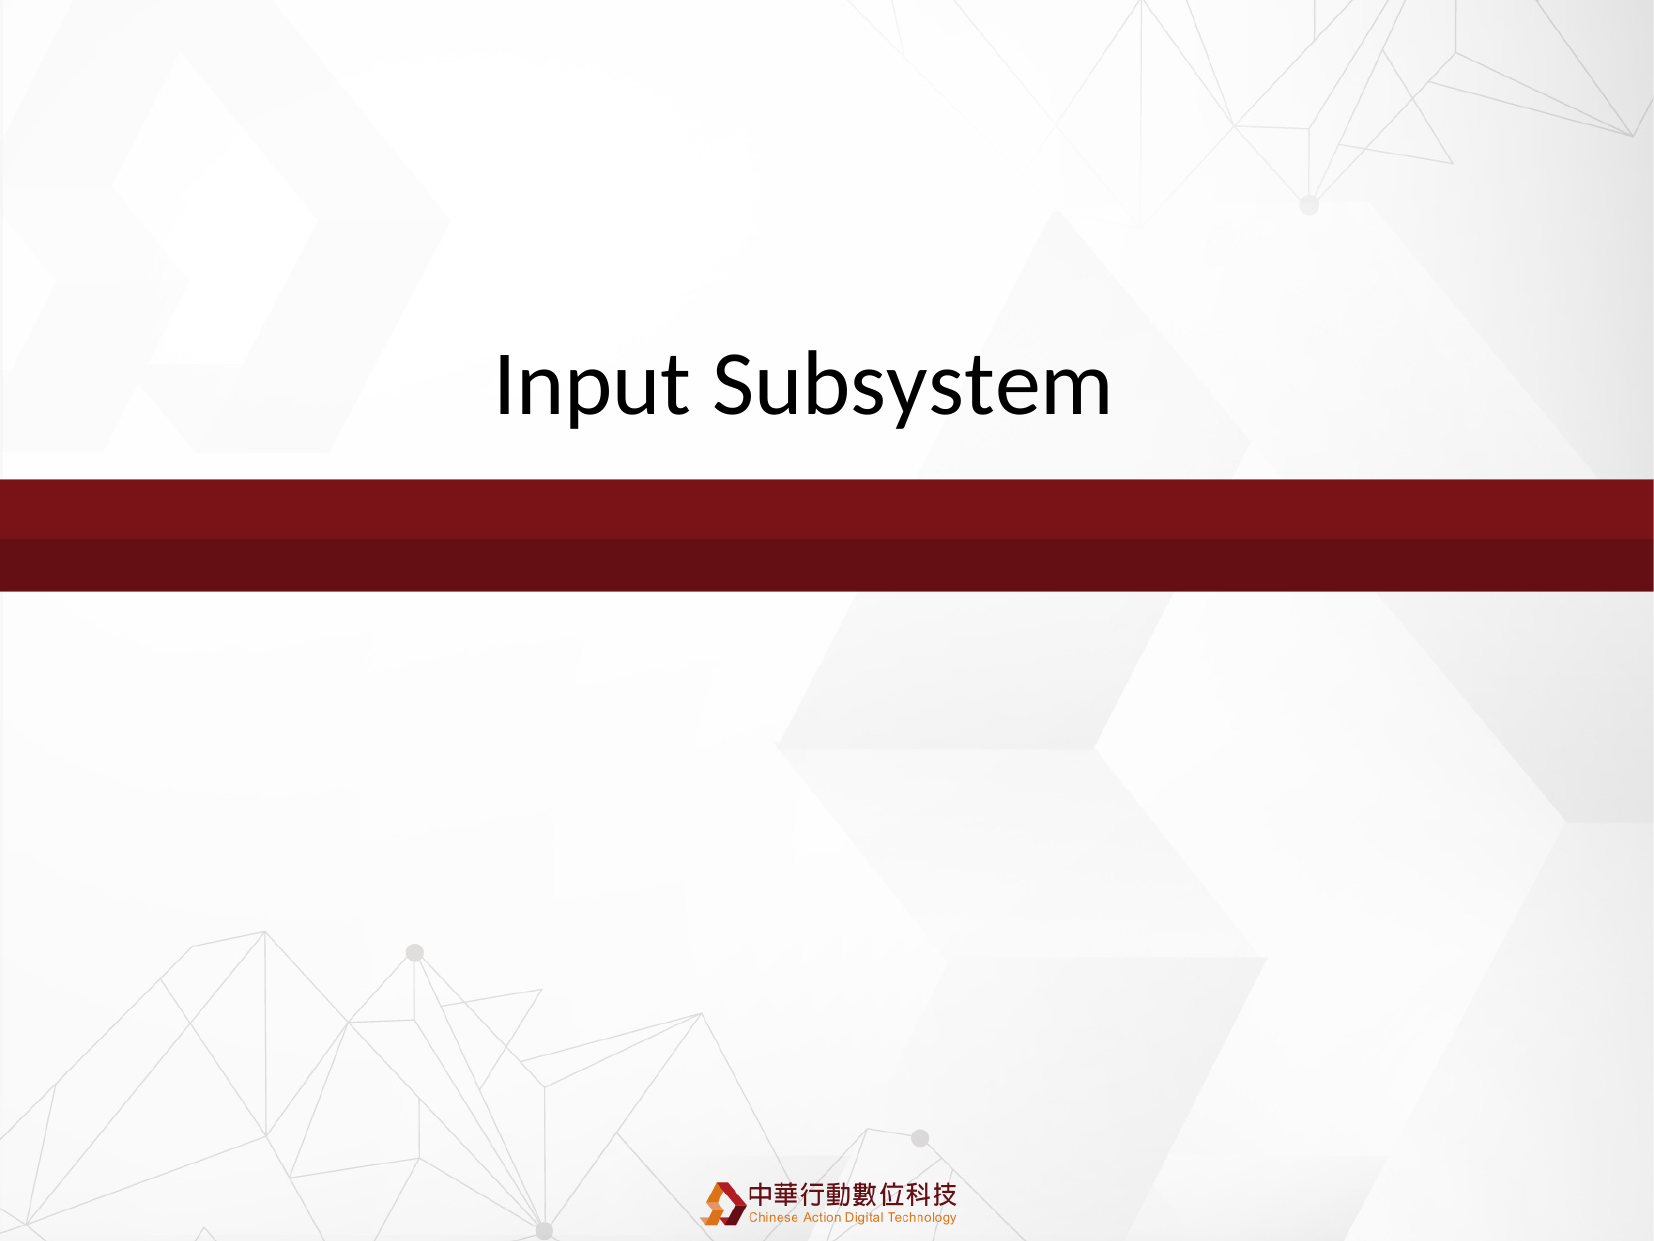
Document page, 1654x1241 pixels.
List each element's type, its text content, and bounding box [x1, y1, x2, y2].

title Input Subsystem [60, 287, 1549, 496]
picture [0, 0, 1654, 1241]
